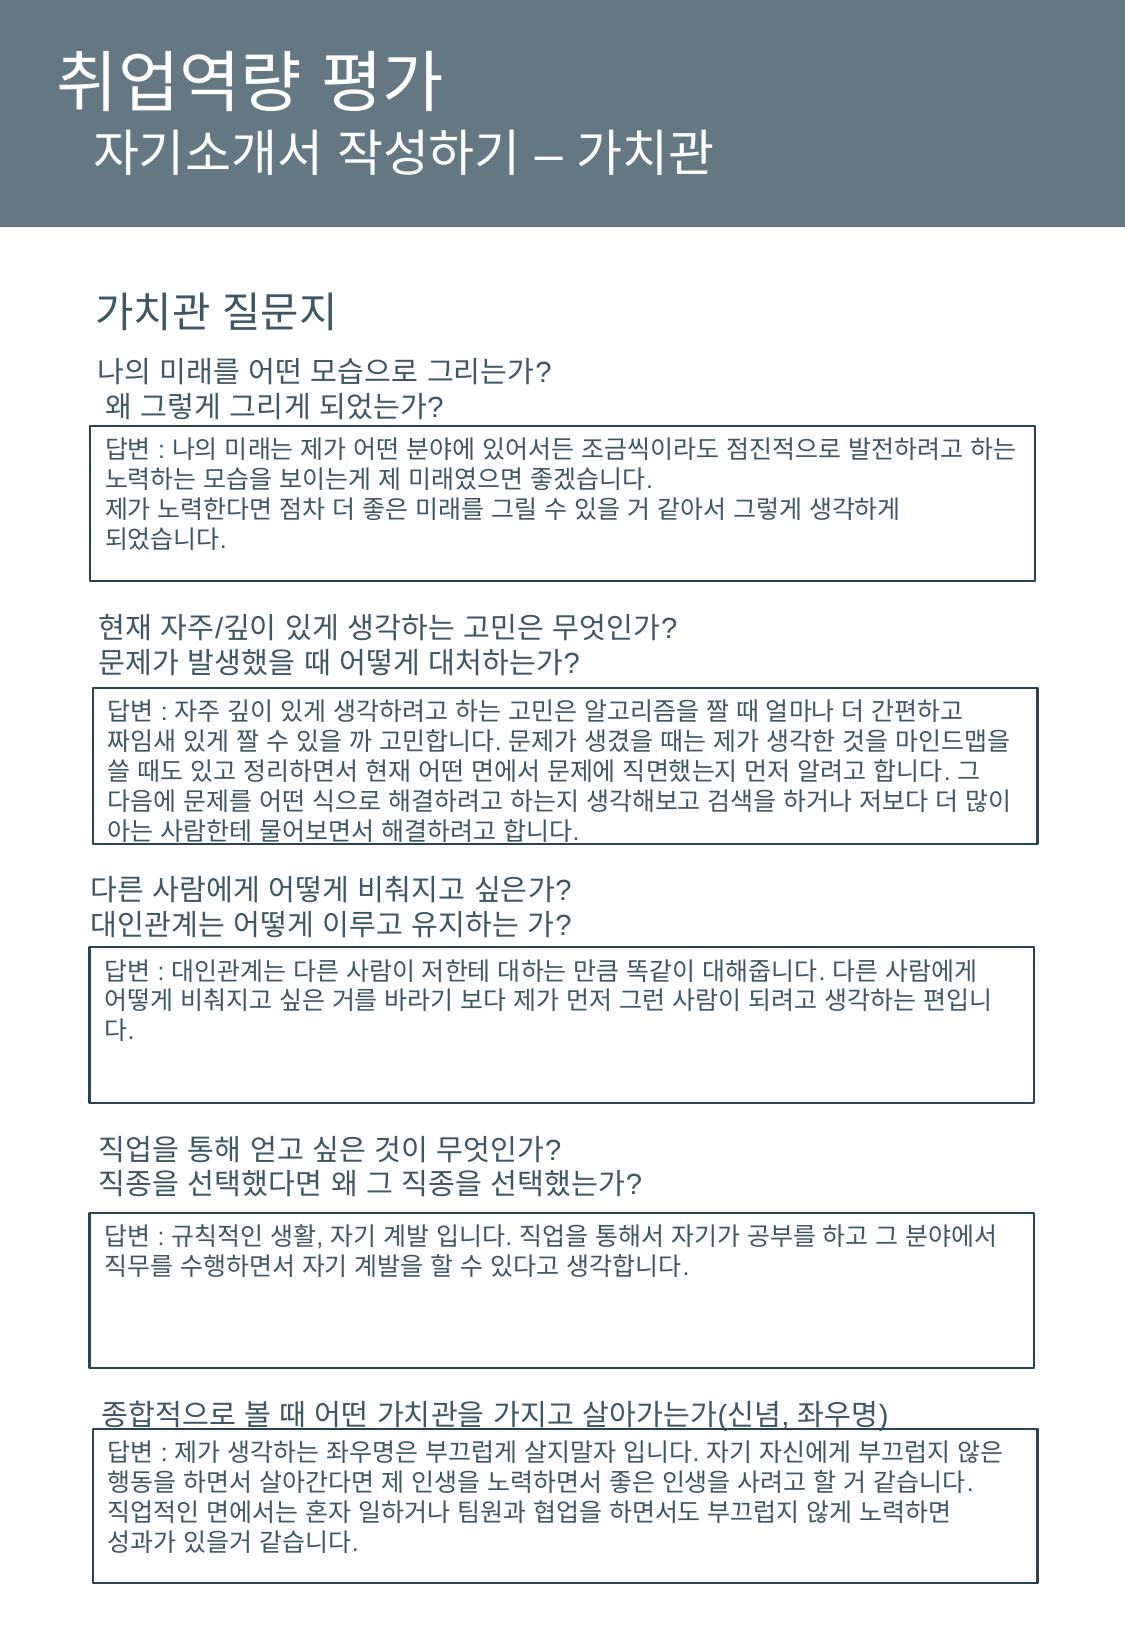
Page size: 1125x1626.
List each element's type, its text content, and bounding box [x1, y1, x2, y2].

text_box 다른 사람에게 어떻게 비춰지고 싶은가? 대인관계는 어떻게 이루고 유지하는 가? [75, 864, 1027, 950]
text_box 답변 : 제가 생각하는 좌우명은 부끄럽게 살지말자 입니다. 자기 자신에게 부끄럽지 않은 행동을 하면서 살아간다면 제 인생을 노력하면서 좋은 인생을 사려고 할 거 같습니다. 직업적인 면에서는 혼자 일하거나 팀원과 협업을 하면서도 부끄럽지 않게 노력하면 성과가 있을거 같습니다. [92, 1429, 1038, 1583]
text_box [0, 0, 1125, 227]
text_box 답변 : 대인관계는 다른 사람이 저한테 대하는 만큼 똑같이 대해줍니다. 다른 사람에게 어떻게 비춰지고 싶은 거를 바라기 보다 제가 먼저 그런 사람이 되려고 생각하는 편입니다. [89, 947, 1035, 1104]
text_box 답변 : 규칙적인 생활, 자기 계발 입니다. 직업을 통해서 자기가 공부를 하고 그 분야에서 직무를 수행하면서 자기 계발을 할 수 있다고 생각합니다. [89, 1212, 1035, 1369]
text_box 답변 : 자주 깊이 있게 생각하려고 하는 고민은 알고리즘을 짤 때 얼마나 더 간편하고 짜임새 있게 짤 수 있을 까 고민합니다. 문제가 생겼을 때는 제가 생각한 것을 마인드맵을 쓸 때도 있고 정리하면서 현재 어떤 면에서 문제에 직면했는지 먼저 알려고 합니다. 그 다음에 문제를 어떤 식으로 해결하려고 하는지 생각해보고 검색을 하거나 저보다 더 많이 아는 사람한테 물어보면서 해결하려고 합니다. [92, 688, 1038, 844]
text_box 나의 미래를 어떤 모습으로 그리는가? 왜 그렇게 그리게 되었는가? [82, 345, 1037, 431]
text_box 직업을 통해 얻고 싶은 것이 무엇인가? 직종을 선택했다면 왜 그 직종을 선택했는가? [83, 1123, 1035, 1209]
text_box 종합적으로 볼 때 어떤 가치관을 가지고 살아가는가(신념, 좌우명) [86, 1388, 1038, 1439]
text_box 답변 : 나의 미래는 제가 어떤 분야에 있어서든 조금씩이라도 점진적으로 발전하려고 하는 노력하는 모습을 보이는게 제 미래였으면 좋겠습니다. 제가 노력한다면 점차 더 좋은 미래를 그릴 수 있을 거 같아서 그렇게 생각하게 되었습니다. [90, 425, 1035, 582]
text_box 가치관 질문지 [80, 278, 358, 344]
text_box 자기소개서 작성하기 – 가치관 [78, 114, 746, 190]
text_box 현재 자주/깊이 있게 생각하는 고민은 무엇인가? 문제가 발생했을 때 어떻게 대처하는가? [83, 601, 1035, 687]
text_box 취업역량 평가 [41, 32, 468, 128]
